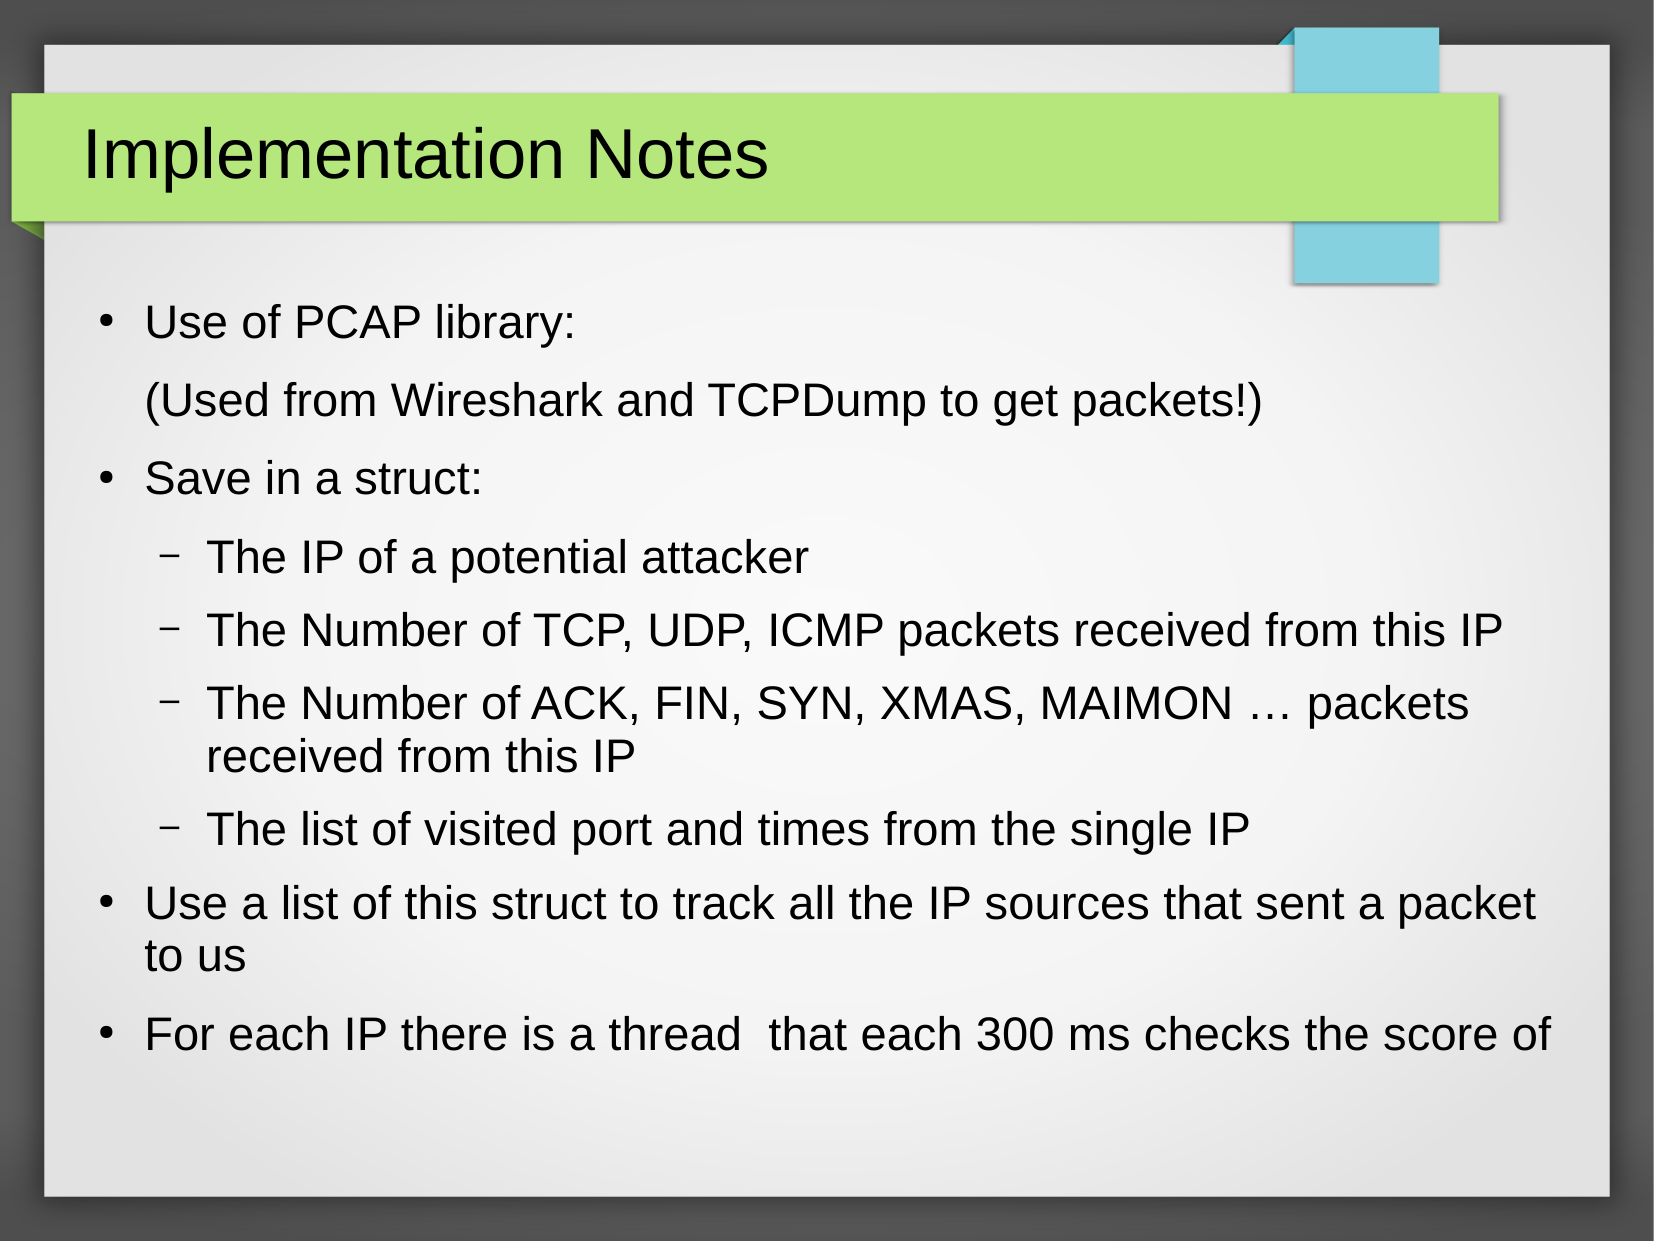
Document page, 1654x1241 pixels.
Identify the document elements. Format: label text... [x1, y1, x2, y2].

list Use of PCAP library: (Used from Wireshark and TCPDump to get packets!) Save in a struct: The IP of a potential attacker The Number of TCP, UDP, ICMP packets received from this IP The Number of ACK, FIN, SYN, XMAS, MAIMON … packets received from this IP The list of visited port and times from the single IP Use a list of this struct to track all the IP sources that sent a packet to us For each IP there is a thread that each 300 ms checks the score of [82, 295, 1571, 1141]
title Implementation Notes [82, 94, 1264, 213]
picture [0, 0, 1654, 1241]
